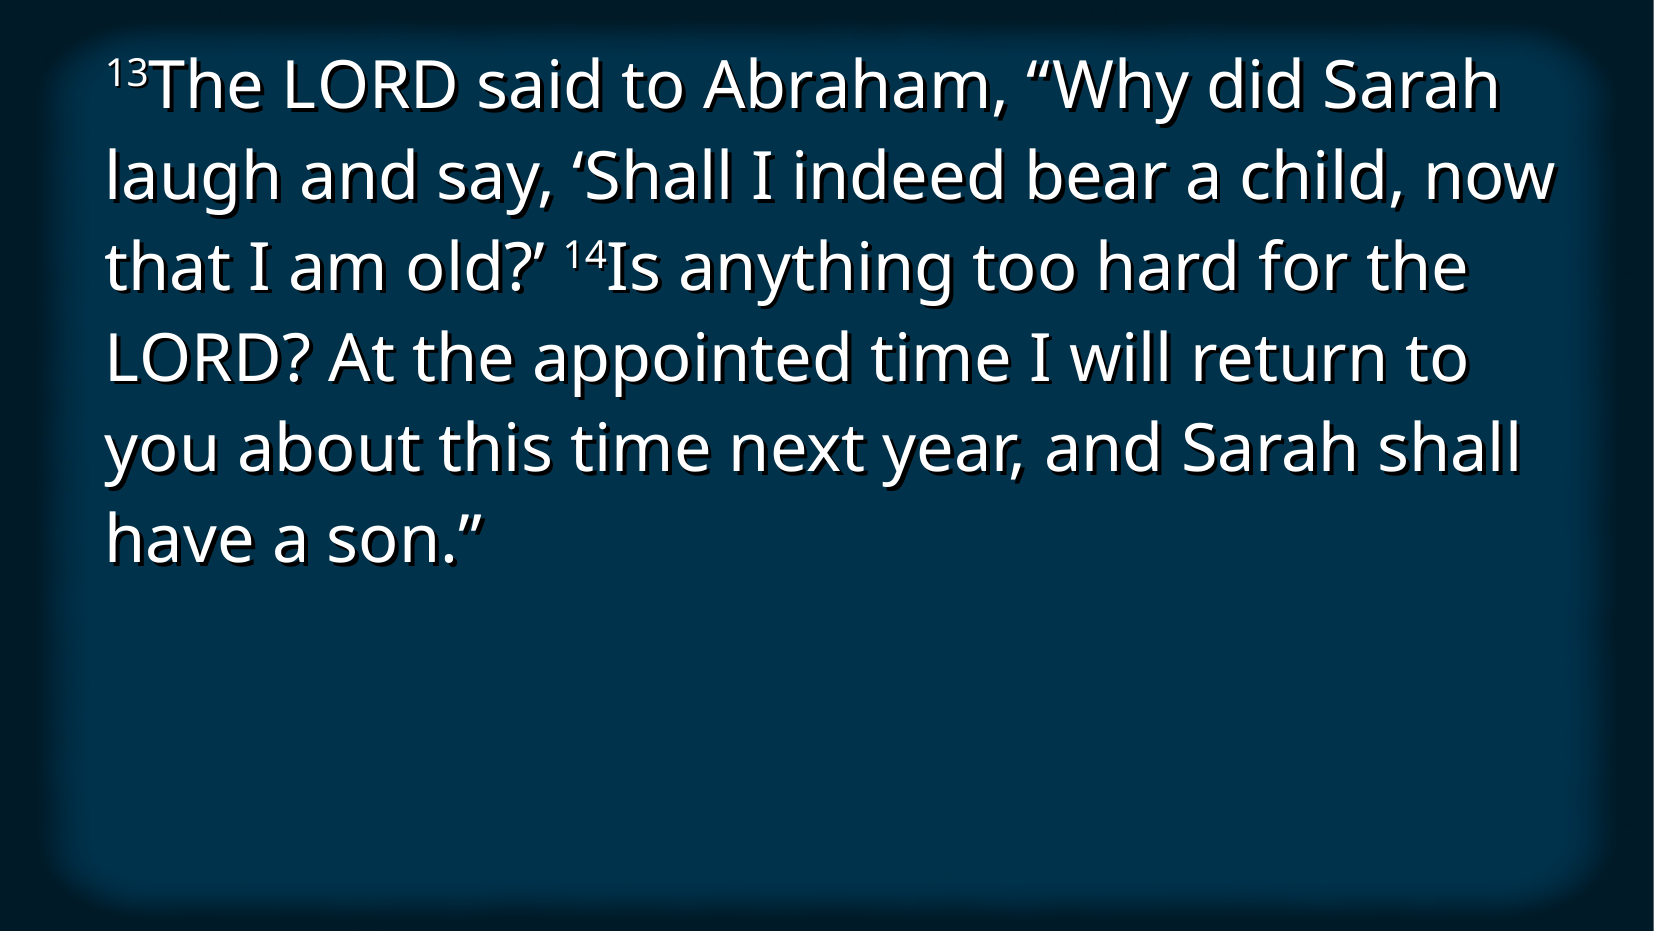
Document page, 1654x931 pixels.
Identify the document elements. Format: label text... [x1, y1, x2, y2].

text_box 13The LORD said to Abraham, “Why did Sarah laugh and say, ‘Shall I indeed bear a child, now that I am old?’ 14Is anything too hard for the LORD? At the appointed time I will return to you about this time next year, and Sarah shall have a son.” [90, 30, 1576, 578]
picture [0, 0, 1654, 931]
